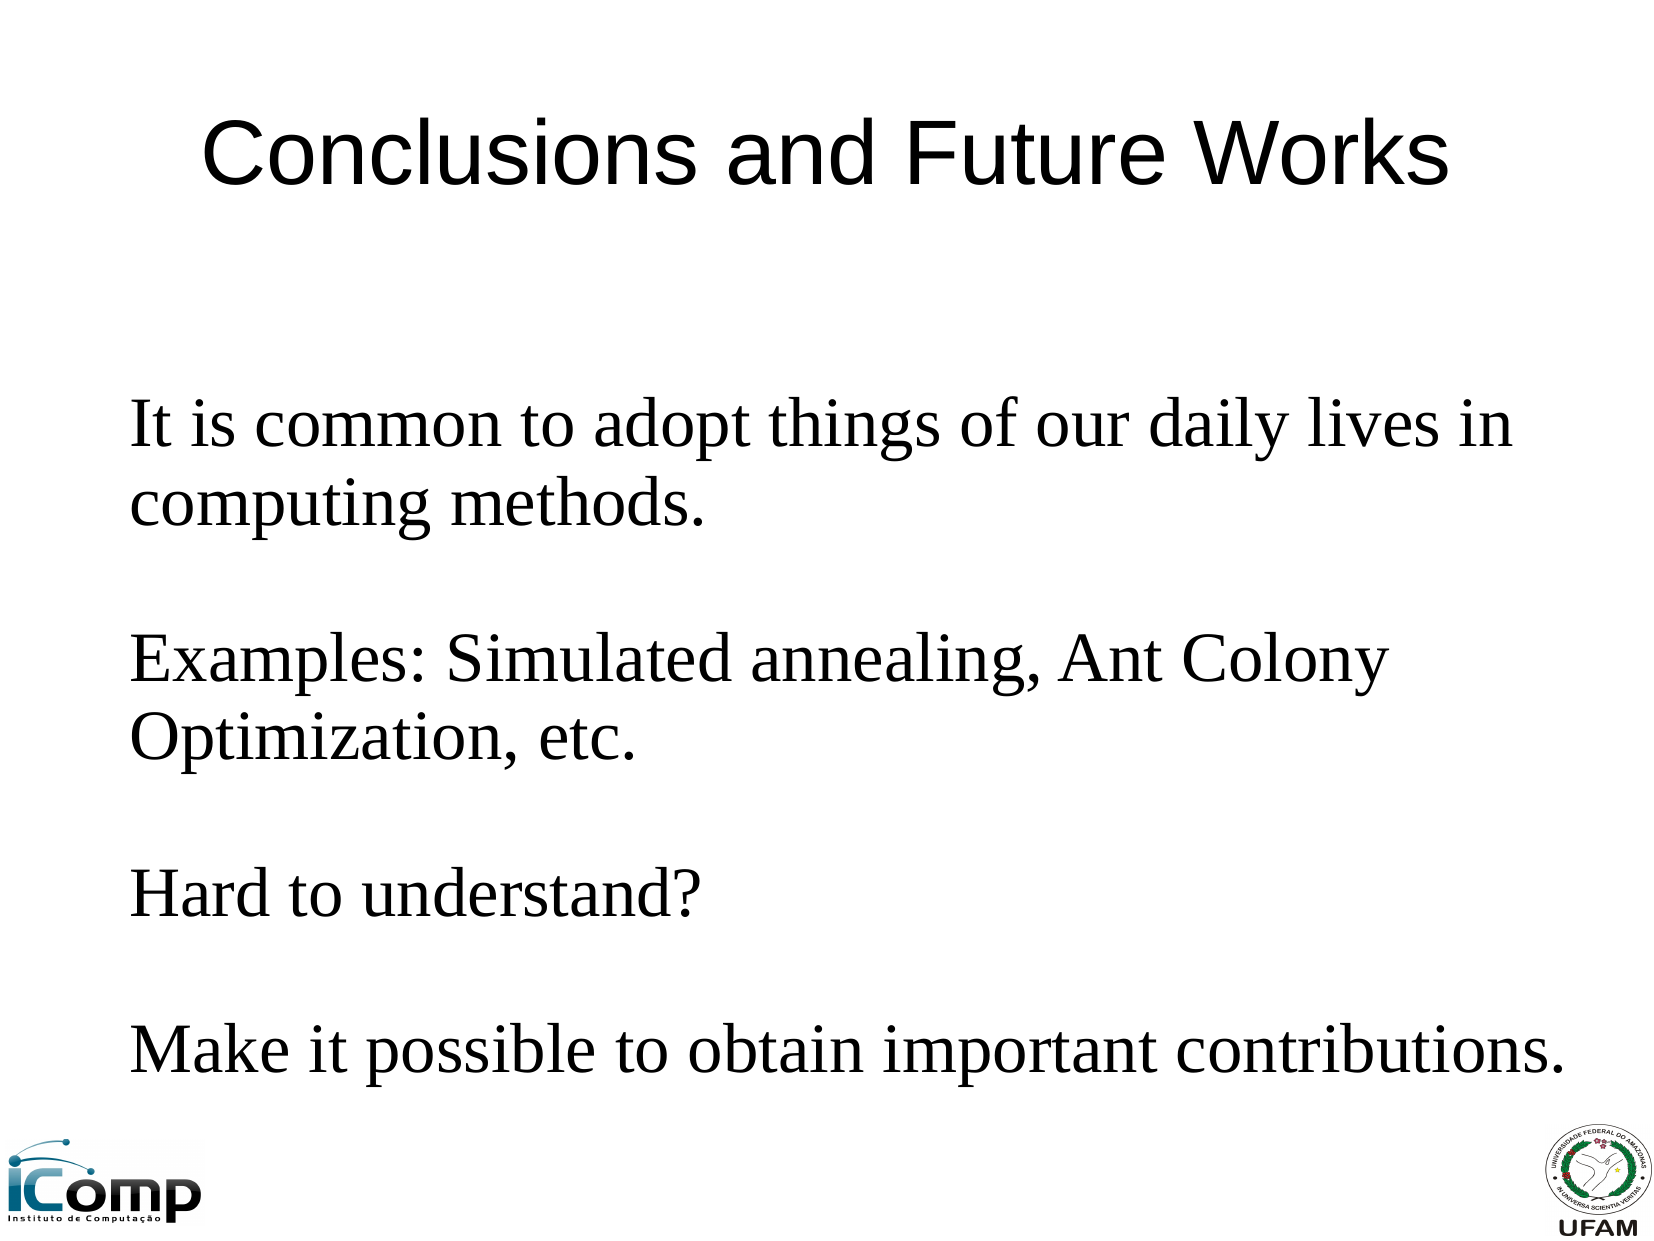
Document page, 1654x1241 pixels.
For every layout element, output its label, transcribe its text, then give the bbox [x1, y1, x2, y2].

picture [5, 1139, 205, 1226]
title Conclusions and Future Works [82, 49, 1571, 257]
picture [1545, 1124, 1652, 1236]
text_box It is common to adopt things of our daily lives in computing methods. Examples: Simulated annealing, Ant Colony Optimization, etc. Hard to understand? Make it possible to obtain important contributions. [114, 376, 1585, 1096]
